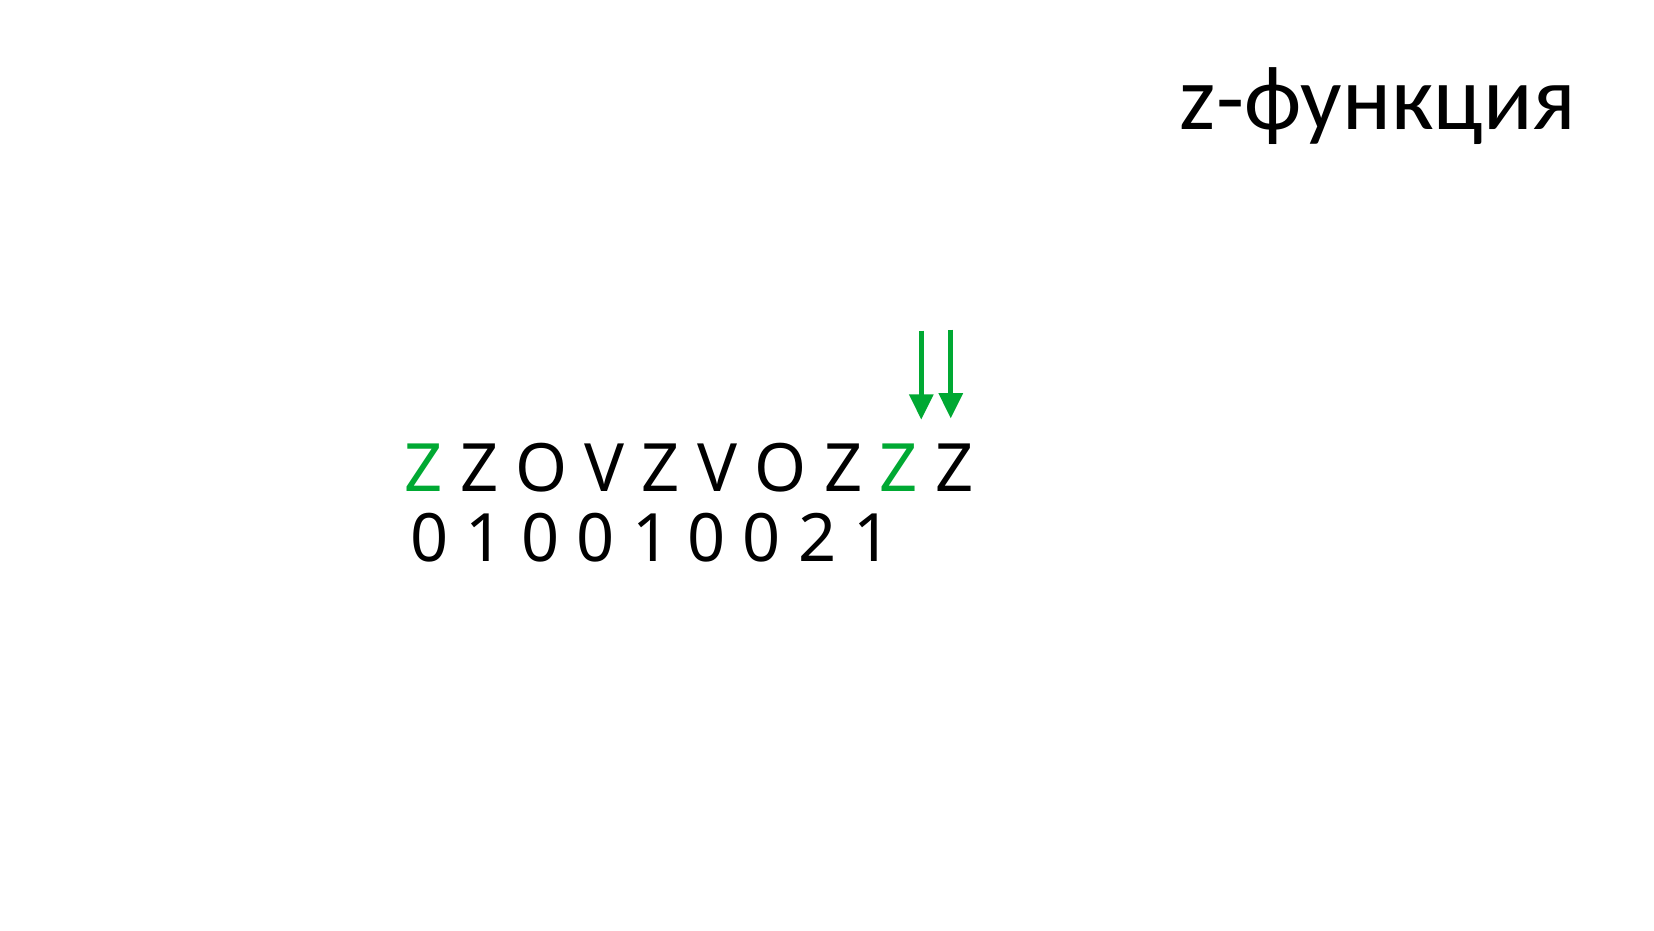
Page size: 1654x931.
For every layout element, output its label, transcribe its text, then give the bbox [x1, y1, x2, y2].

title z-функция [88, 29, 1577, 185]
text_box 0 1 0 0 1 0 0 2 1 [395, 483, 1027, 582]
text_box Z Z O V Z V O Z Z Z [389, 412, 1054, 511]
